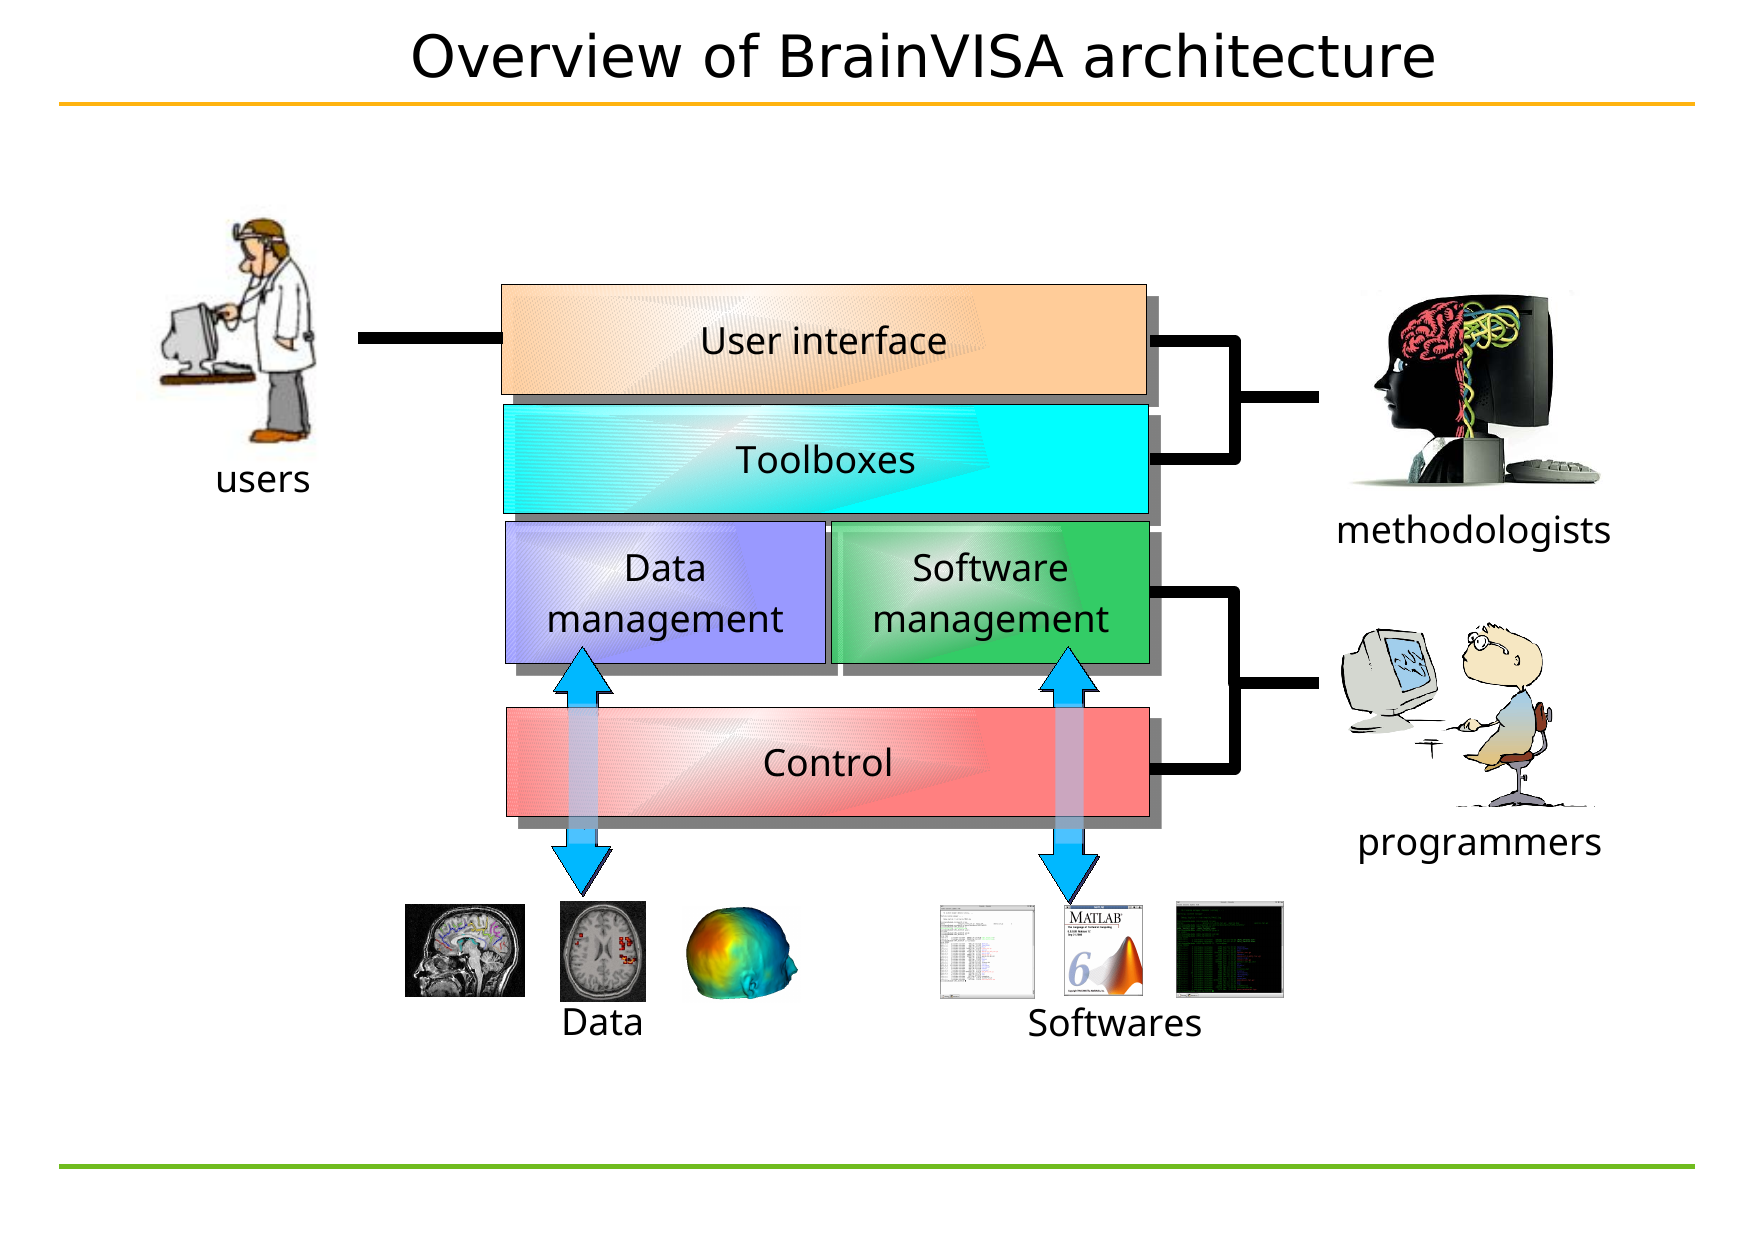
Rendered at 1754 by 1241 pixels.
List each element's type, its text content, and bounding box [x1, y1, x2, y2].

text_box Data management [505, 521, 826, 664]
text_box methodologists [1321, 496, 1652, 568]
text_box Software management [831, 521, 1150, 664]
picture [940, 905, 1035, 1000]
picture [682, 906, 801, 1003]
text_box Control [1084, 707, 1150, 817]
text_box [1038, 646, 1100, 905]
text_box Toolboxes [503, 404, 1149, 514]
text_box programmers [1342, 807, 1639, 879]
text_box Control [506, 707, 568, 817]
text_box Overview of BrainVISA architecture [395, 16, 1453, 100]
picture [1064, 905, 1143, 997]
text_box Softwares [877, 867, 1353, 1056]
picture [1341, 622, 1595, 807]
picture [1330, 290, 1614, 491]
picture [1176, 901, 1284, 998]
text_box [551, 646, 614, 897]
text_box users [200, 445, 330, 517]
picture [560, 901, 646, 1002]
picture [405, 904, 525, 997]
text_box User interface [501, 284, 1147, 395]
text_box Data [365, 865, 840, 1055]
picture [136, 190, 354, 468]
text_box Control [598, 707, 1055, 817]
